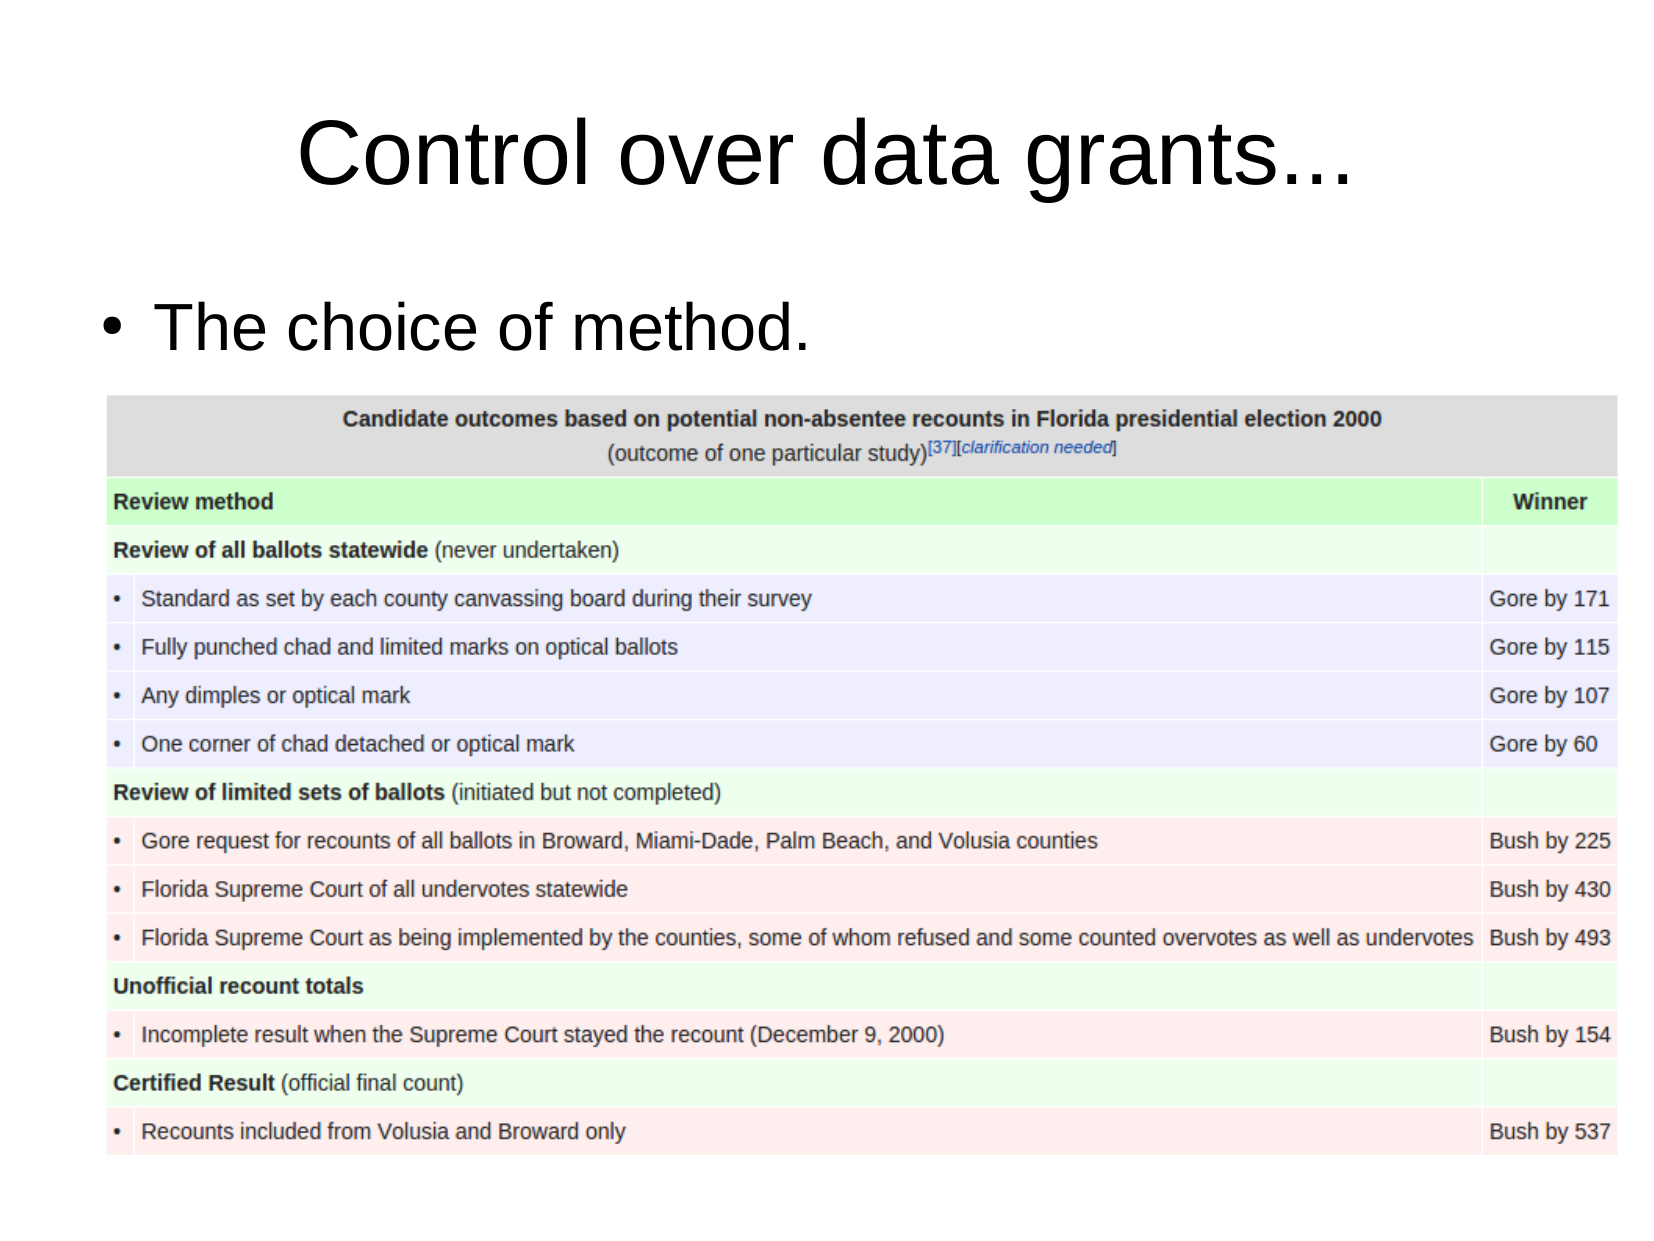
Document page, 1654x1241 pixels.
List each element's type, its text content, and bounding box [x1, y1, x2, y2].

picture [104, 394, 1621, 1156]
list The choice of method. [82, 290, 1571, 1141]
title Control over data grants... [82, 49, 1571, 257]
